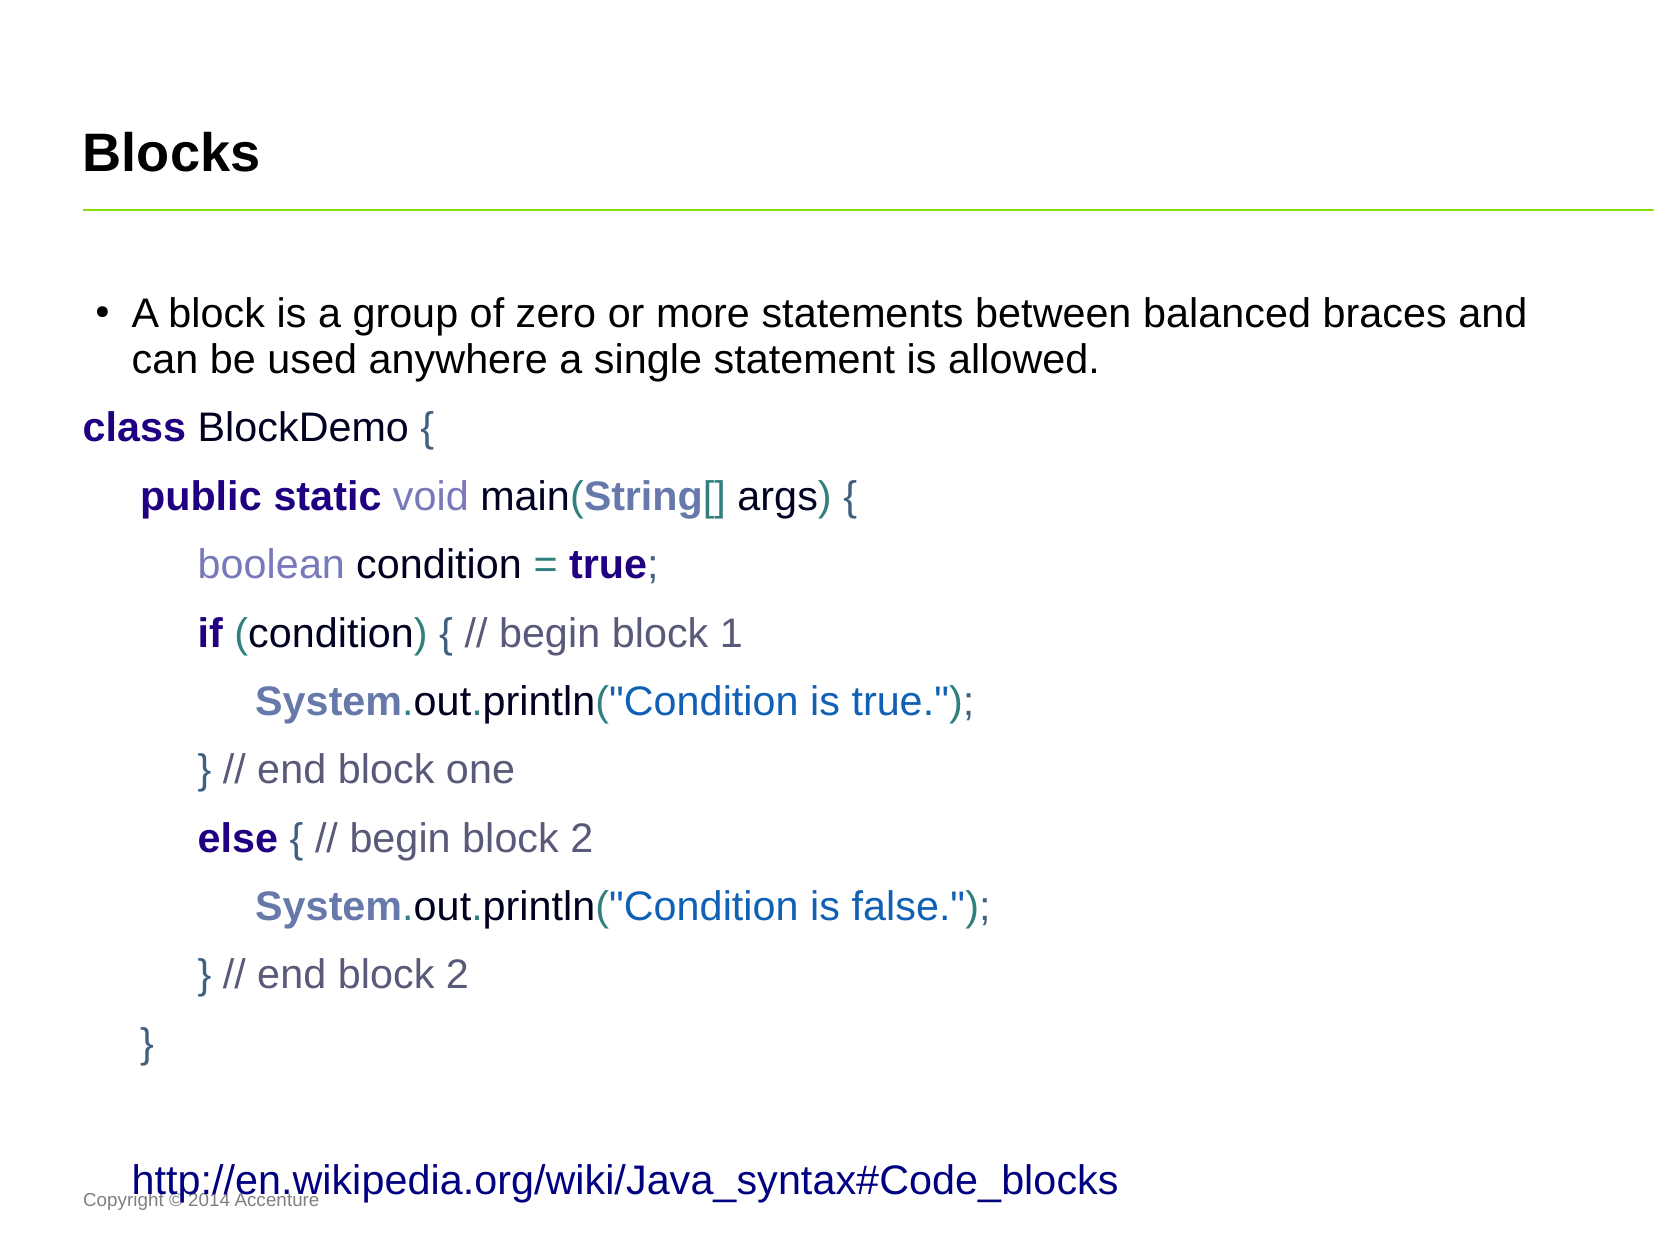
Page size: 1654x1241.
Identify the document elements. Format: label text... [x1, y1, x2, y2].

list A block is a group of zero or more statements between balanced braces and can be used anywhere a single statement is allowed. class BlockDemo { public static void main(String[] args) { boolean condition = true; if (condition) { // begin block 1 System.out.println("Condition is true."); } // end block one else { // begin block 2 System.out.println("Condition is false."); } // end block 2 } http://en.wikipedia.org/wiki/Java_syntax#Code_blocks [82, 290, 1571, 1205]
title Blocks [82, 49, 1571, 257]
